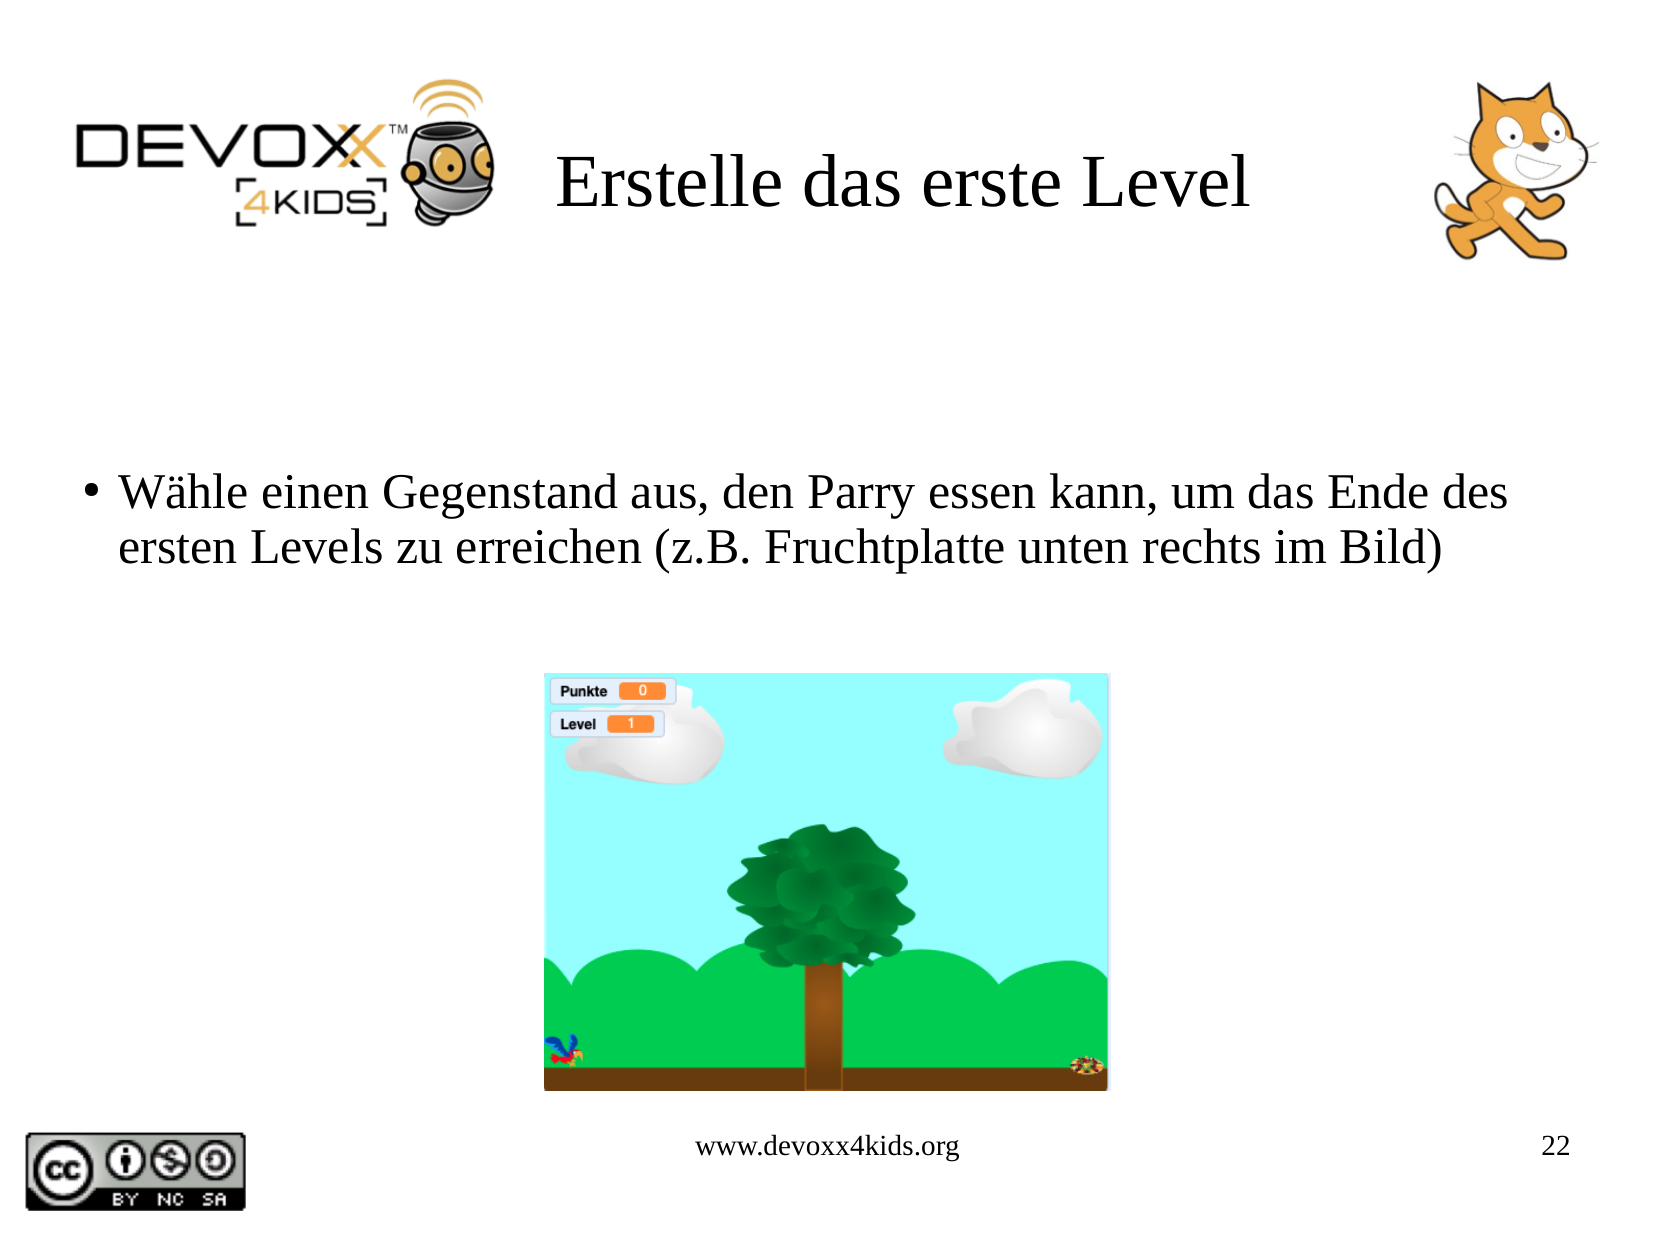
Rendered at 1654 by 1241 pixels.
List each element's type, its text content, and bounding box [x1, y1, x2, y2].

picture [544, 673, 1111, 1091]
subtitle [82, 804, 1571, 1109]
title Erstelle das erste Level [555, 78, 1347, 284]
picture [14, 1121, 249, 1212]
picture [1431, 54, 1607, 272]
picture [35, 58, 511, 255]
text_box Wähle einen Gegenstand aus, den Parry essen kann, um das Ende des ersten Levels zu erreichen (z.B. Fruchtplatte unten rechts im Bild) [82, 290, 1571, 804]
